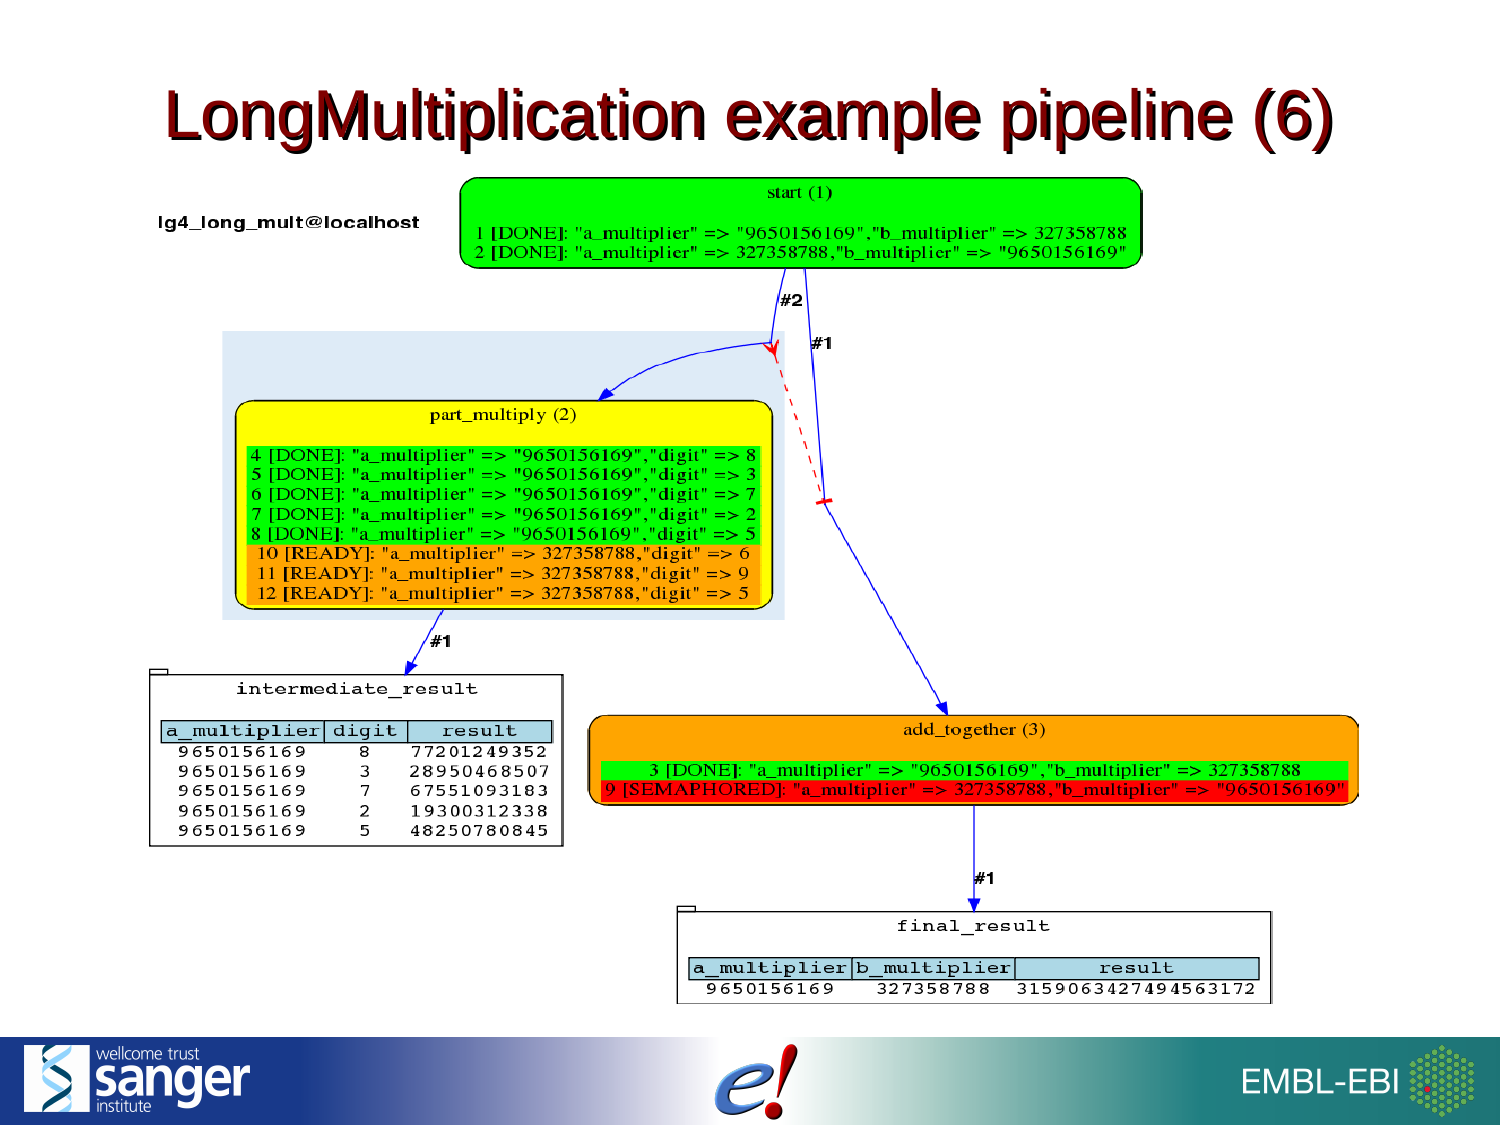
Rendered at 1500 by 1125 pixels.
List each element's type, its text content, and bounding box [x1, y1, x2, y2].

text_box LongMultiplication example pipeline (6) [133, 75, 1366, 152]
picture [0, 1037, 1500, 1125]
picture [147, 177, 1359, 1004]
